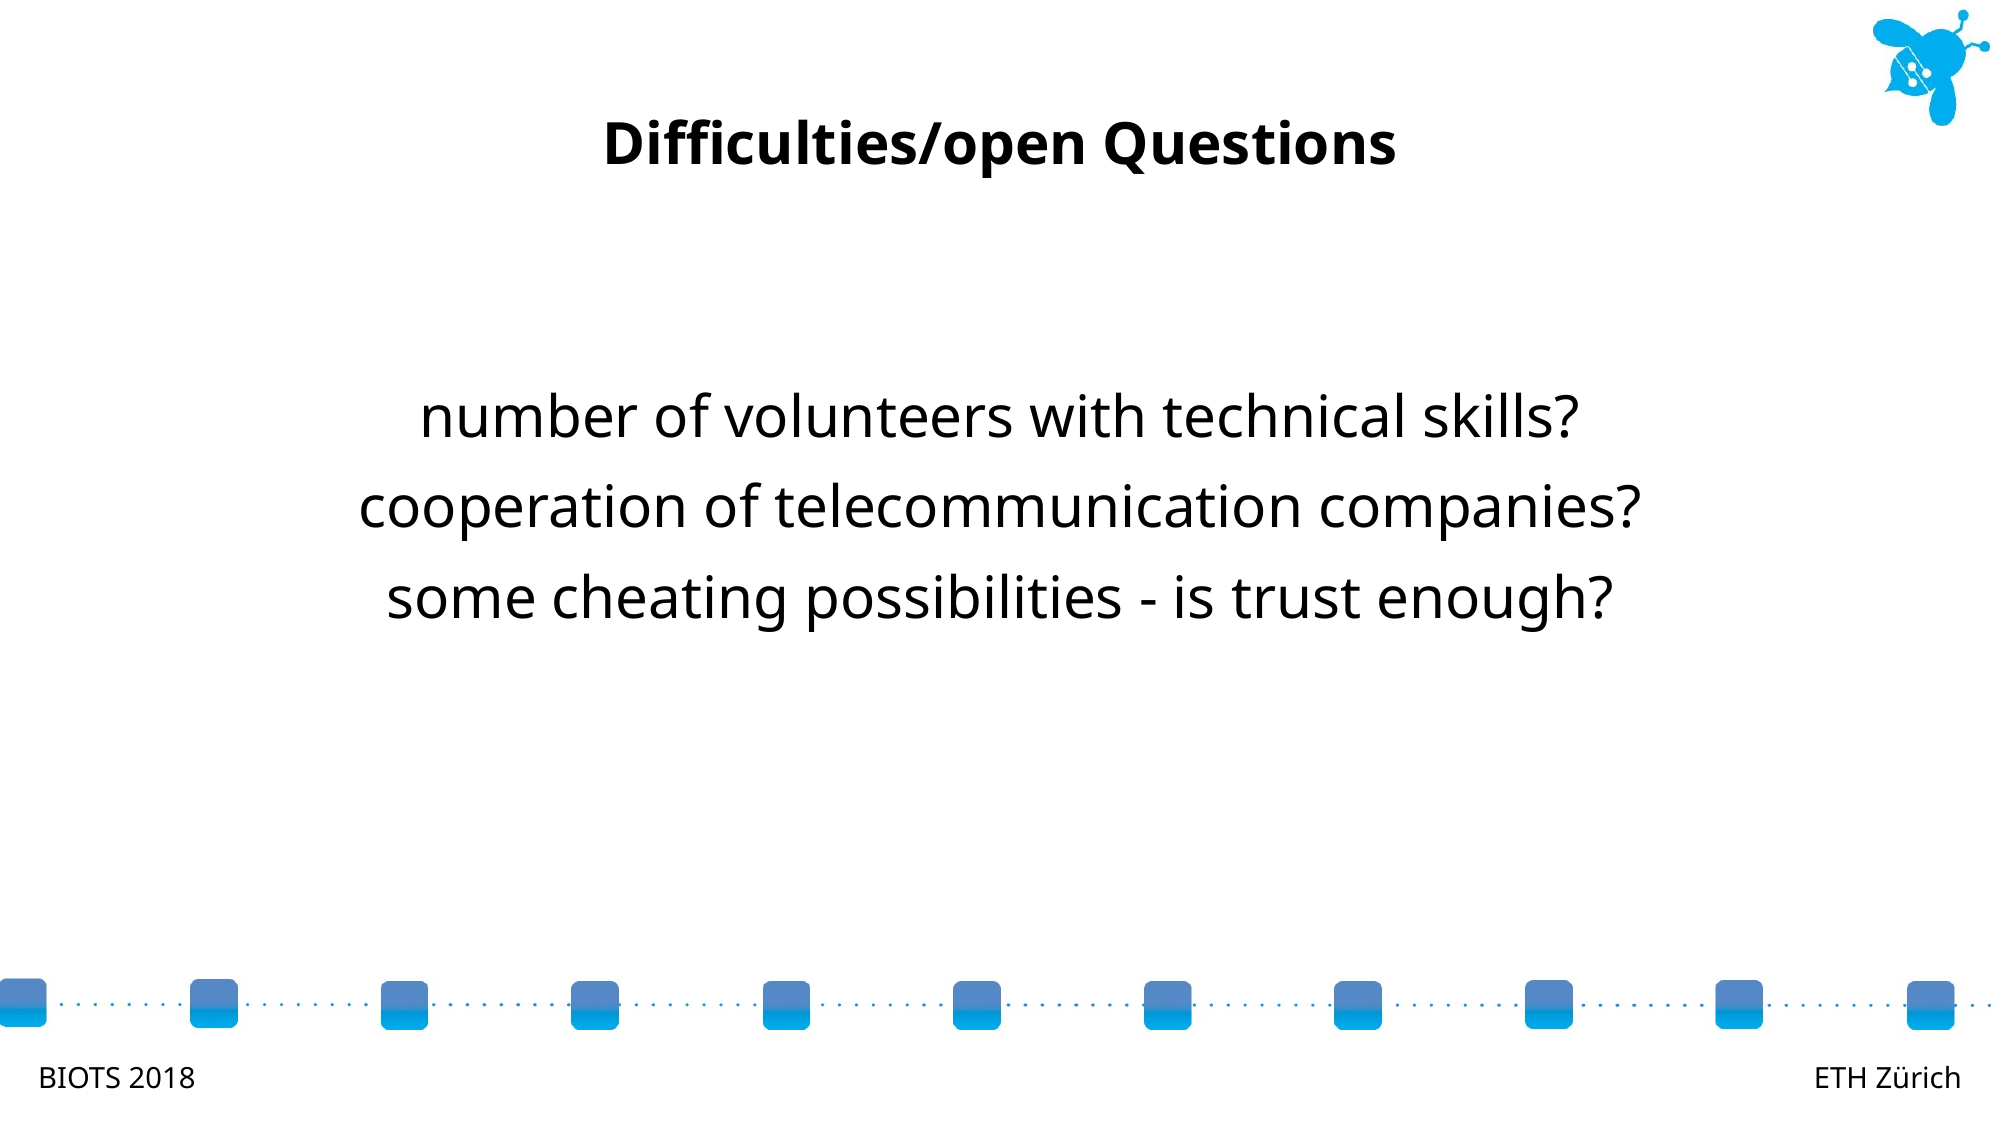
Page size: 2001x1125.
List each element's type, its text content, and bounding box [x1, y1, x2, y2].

title [137, 885, 1863, 1103]
picture [1916, 73, 1923, 83]
picture [1909, 77, 1918, 87]
picture [1873, 9, 1990, 126]
picture [1907, 62, 1916, 72]
list Difficulties/open Questions number of volunteers with technical skills? cooperation of telecommunication companies? some cheating possibilities - is trust enough? [137, 91, 1863, 750]
picture [1873, 34, 1937, 126]
picture [1920, 64, 1931, 78]
picture [0, 885, 2001, 1124]
